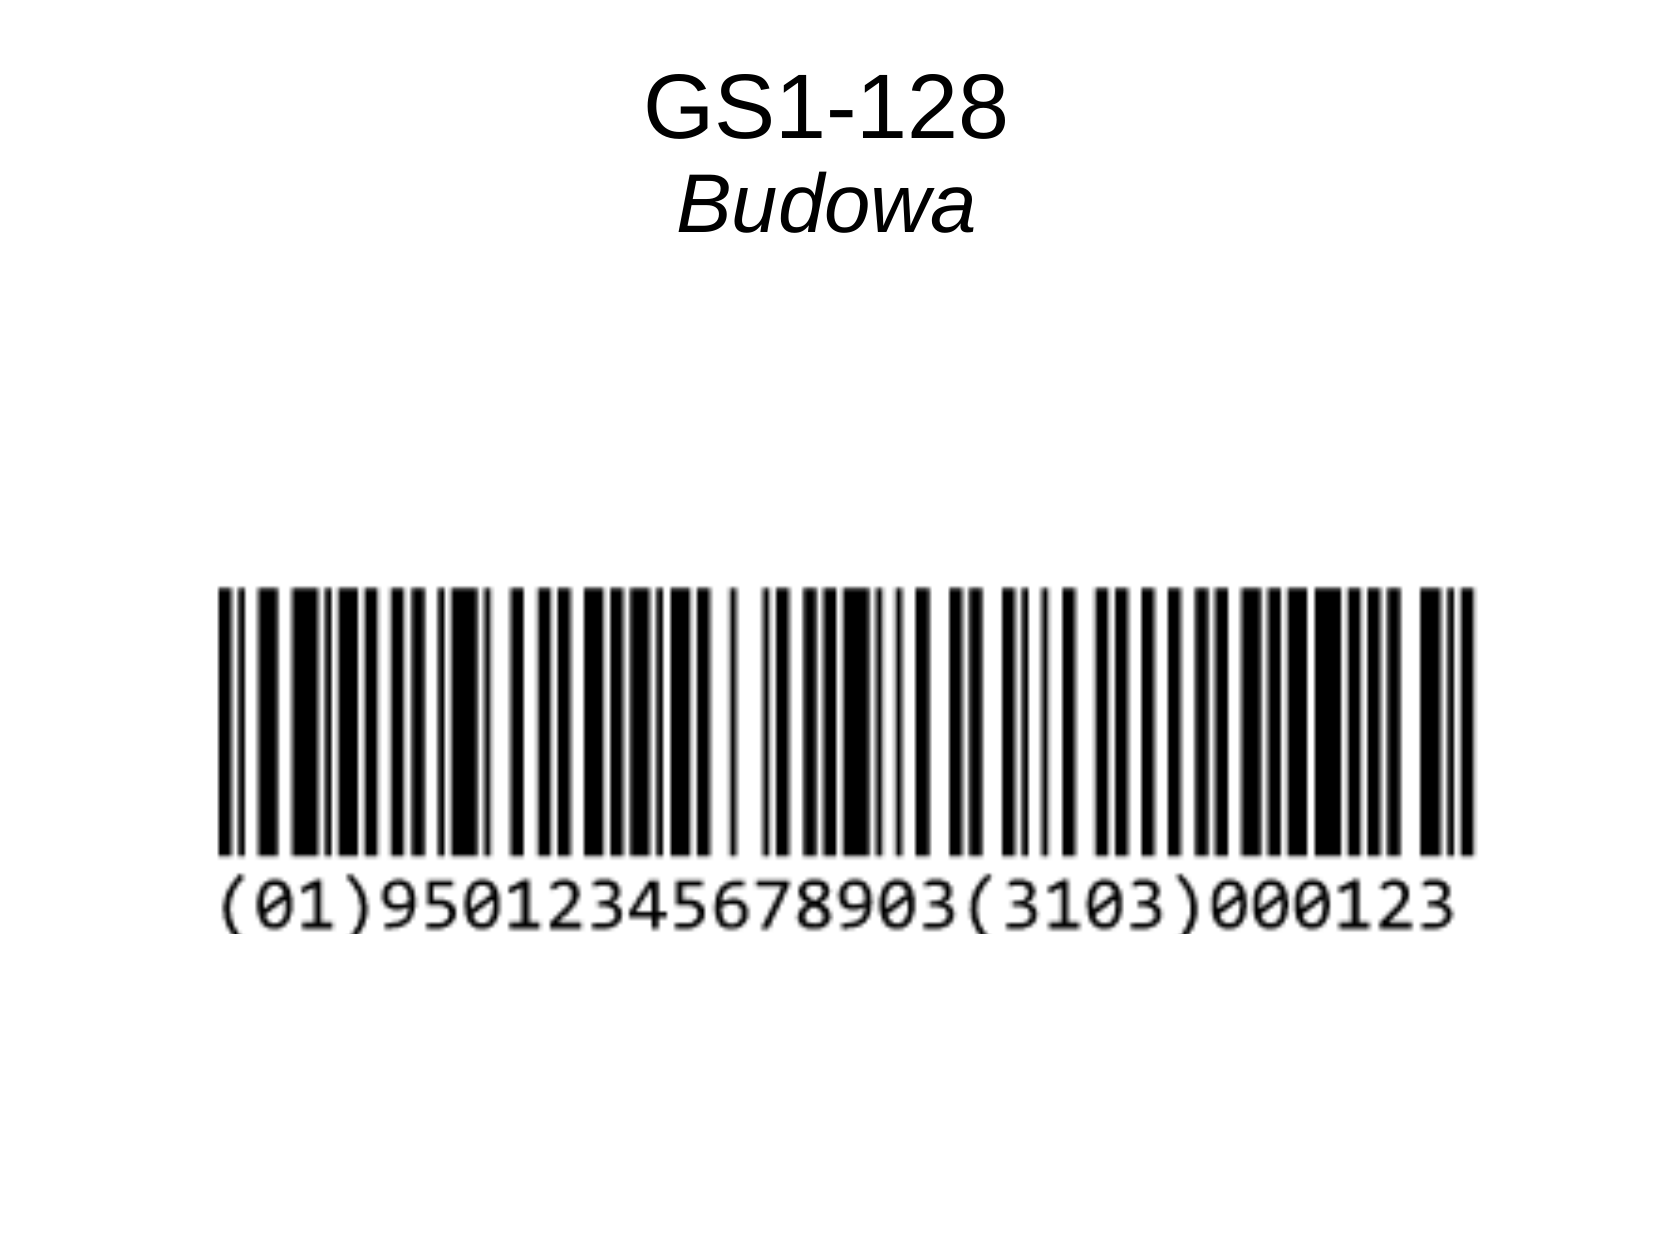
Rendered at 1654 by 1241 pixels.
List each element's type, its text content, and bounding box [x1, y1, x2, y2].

title GS1-128 Budowa [82, 49, 1571, 257]
picture [212, 566, 1489, 934]
